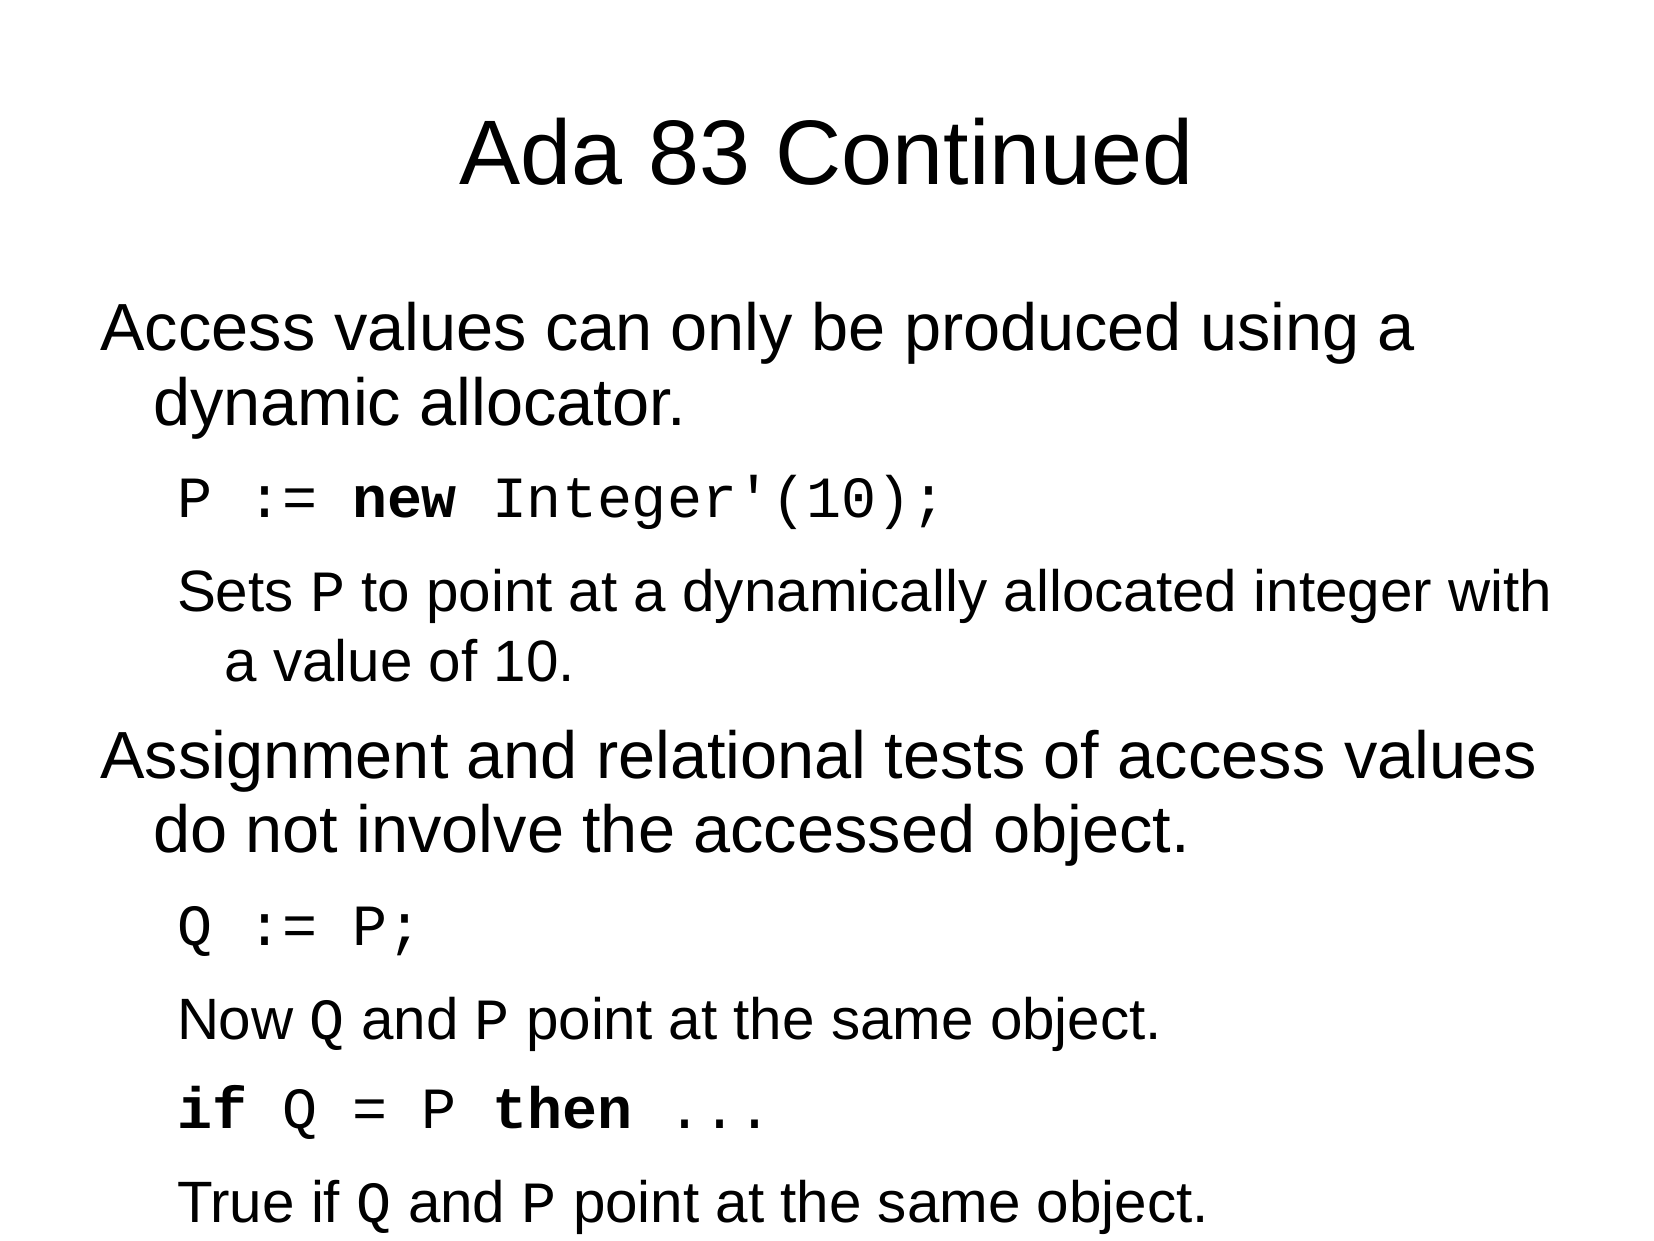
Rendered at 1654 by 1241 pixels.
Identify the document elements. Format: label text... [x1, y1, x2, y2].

title Ada 83 Continued [82, 56, 1571, 250]
list Access values can only be produced using a dynamic allocator. P := new Integer'(10); Sets P to point at a dynamically allocated integer with a value of 10. Assignment and relational tests of access values do not involve the accessed object. Q := P; Now Q and P point at the same object. if Q = P then ... True if Q and P point at the same object. [82, 290, 1571, 1232]
